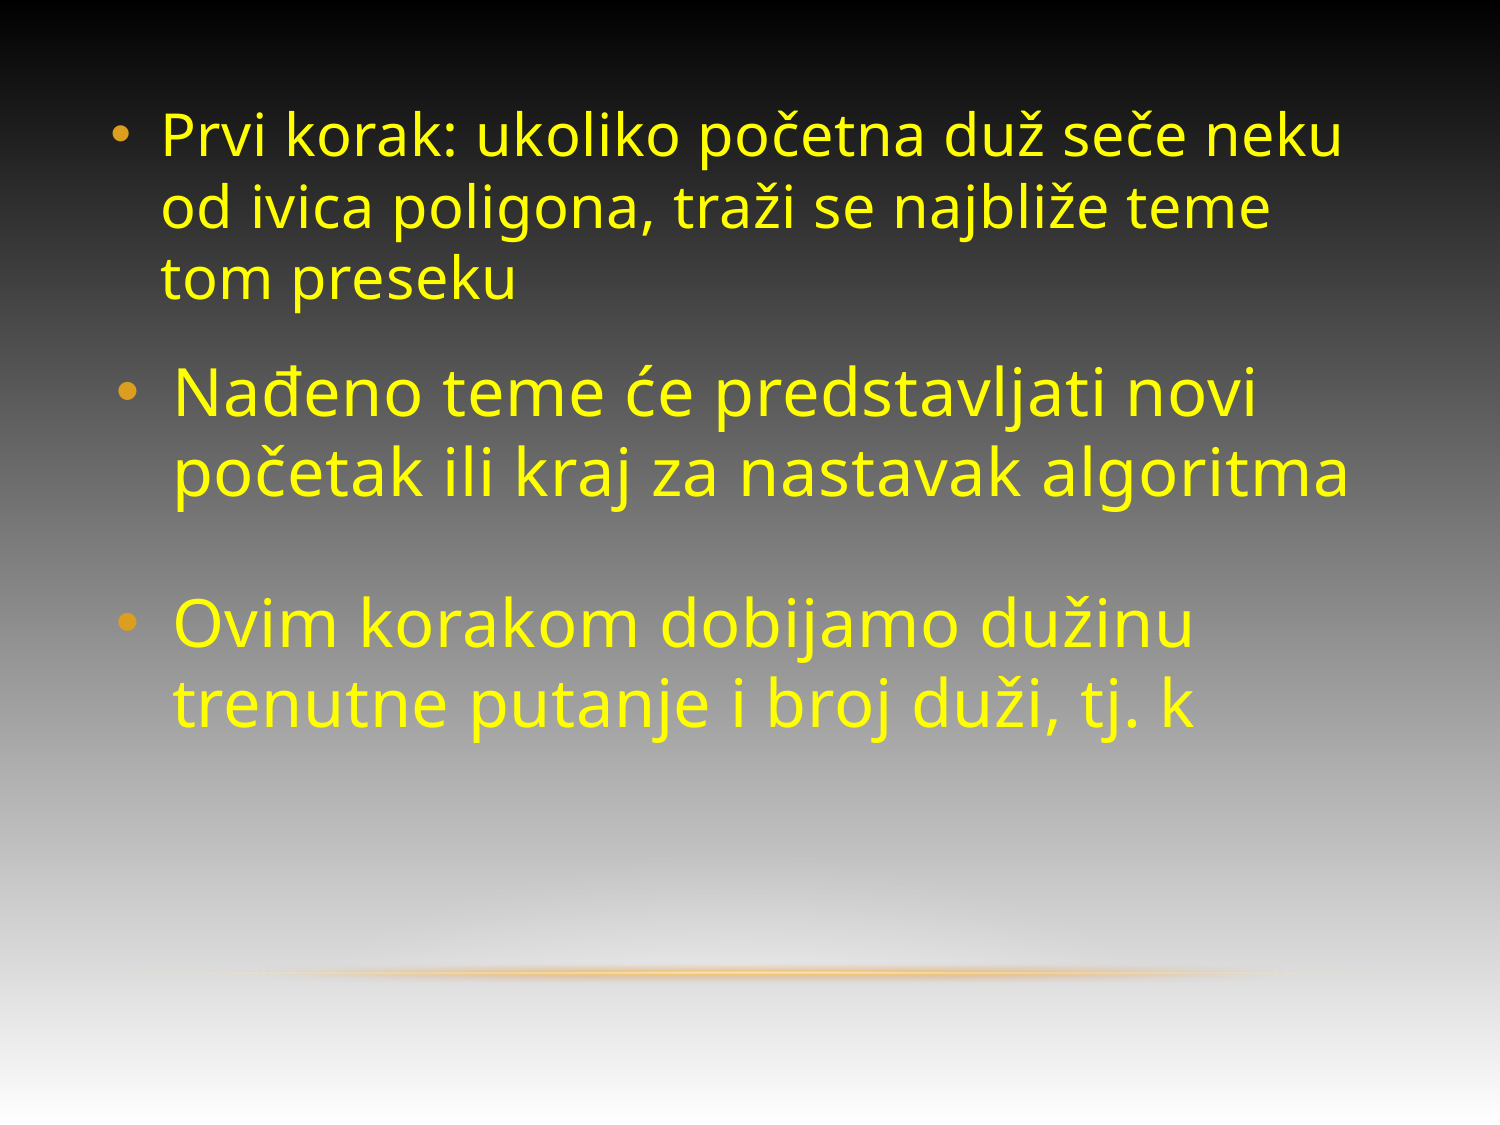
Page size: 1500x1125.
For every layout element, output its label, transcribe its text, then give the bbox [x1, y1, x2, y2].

text_box Nađeno teme će predstavljati novi početak ili kraj za nastavak algoritma [100, 342, 1401, 572]
text_box Ovim korakom dobijamo dužinu trenutne putanje i broj duži, tj. k [100, 573, 1401, 803]
list Prvi korak: ukoliko početna duž seče neku od ivica poligona, traži se najbliže teme tom preseku [95, 90, 1396, 320]
picture [0, 0, 1500, 1125]
